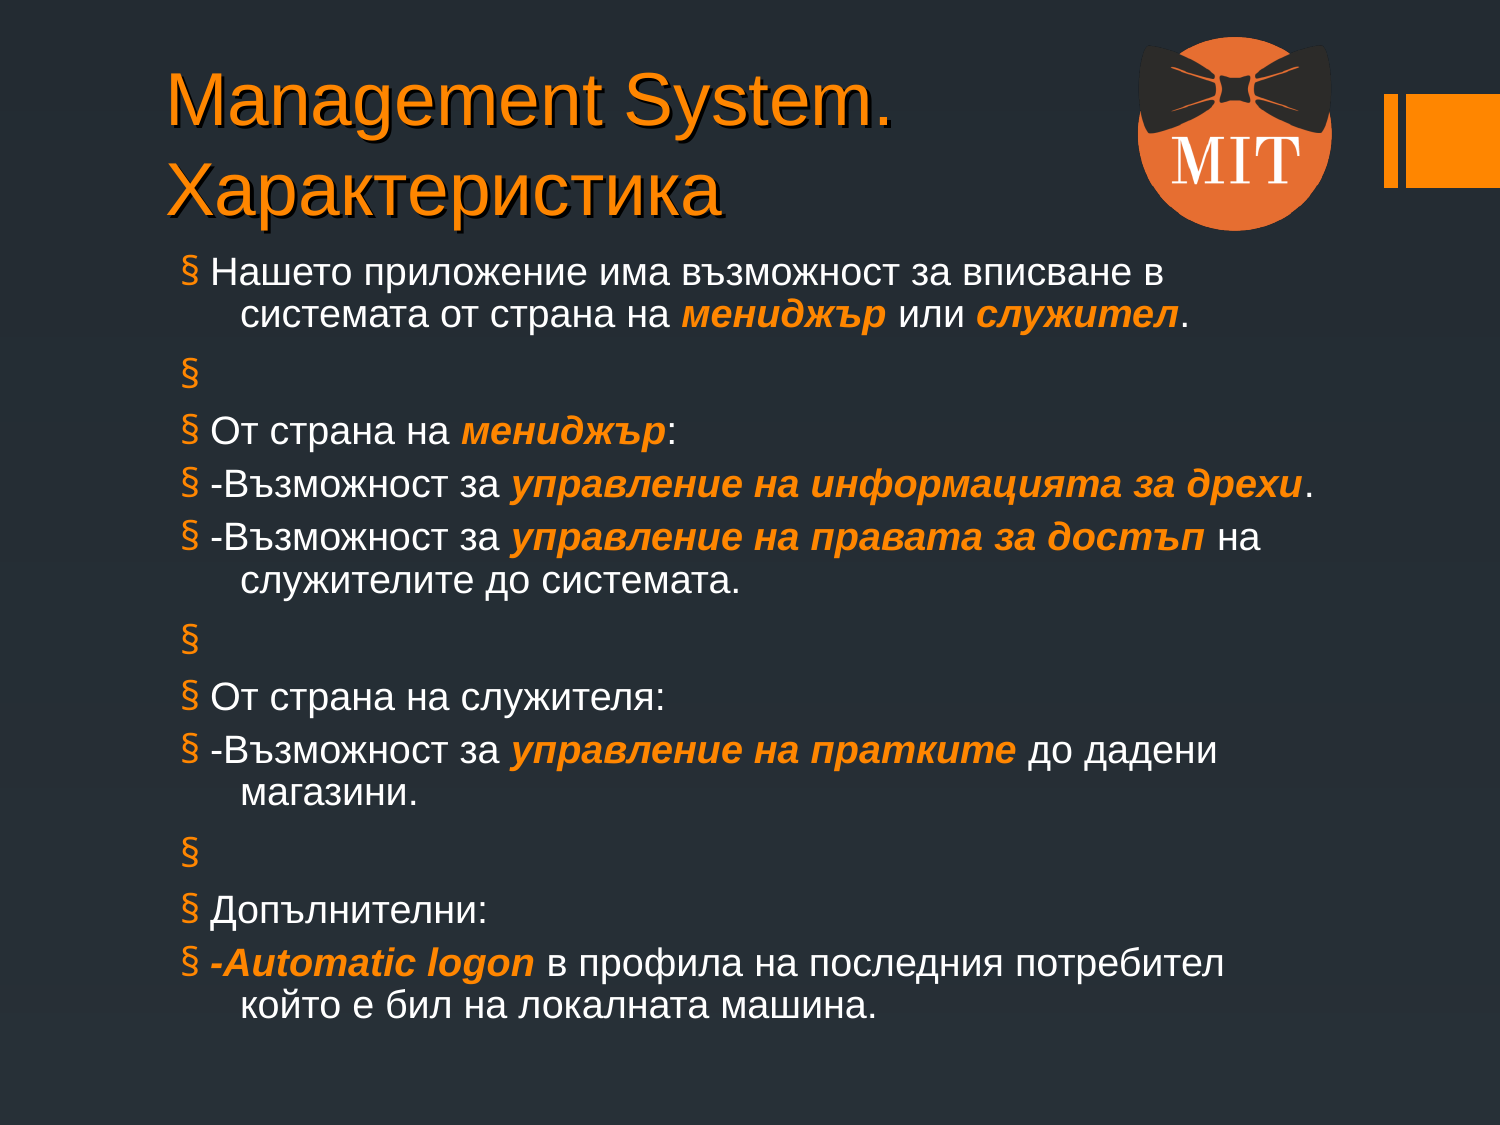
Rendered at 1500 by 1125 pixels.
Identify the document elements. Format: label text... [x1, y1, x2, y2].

picture [1116, 0, 1354, 302]
list Нашето приложение има възможност за вписване в системата от страна на мениджър или служител. От страна на мениджър: -Възможност за управление на информацията за дрехи. -Възможност за управление на правата за достъп на служителите до системата. От страна на служителя: -Възможност за управление на пратките до дадени магазини. Допълнителни: -Automatic logon в профила на последния потребител който е бил на локалната машина. [150, 243, 1351, 1066]
title Management System. Характеристика [150, 42, 1116, 233]
